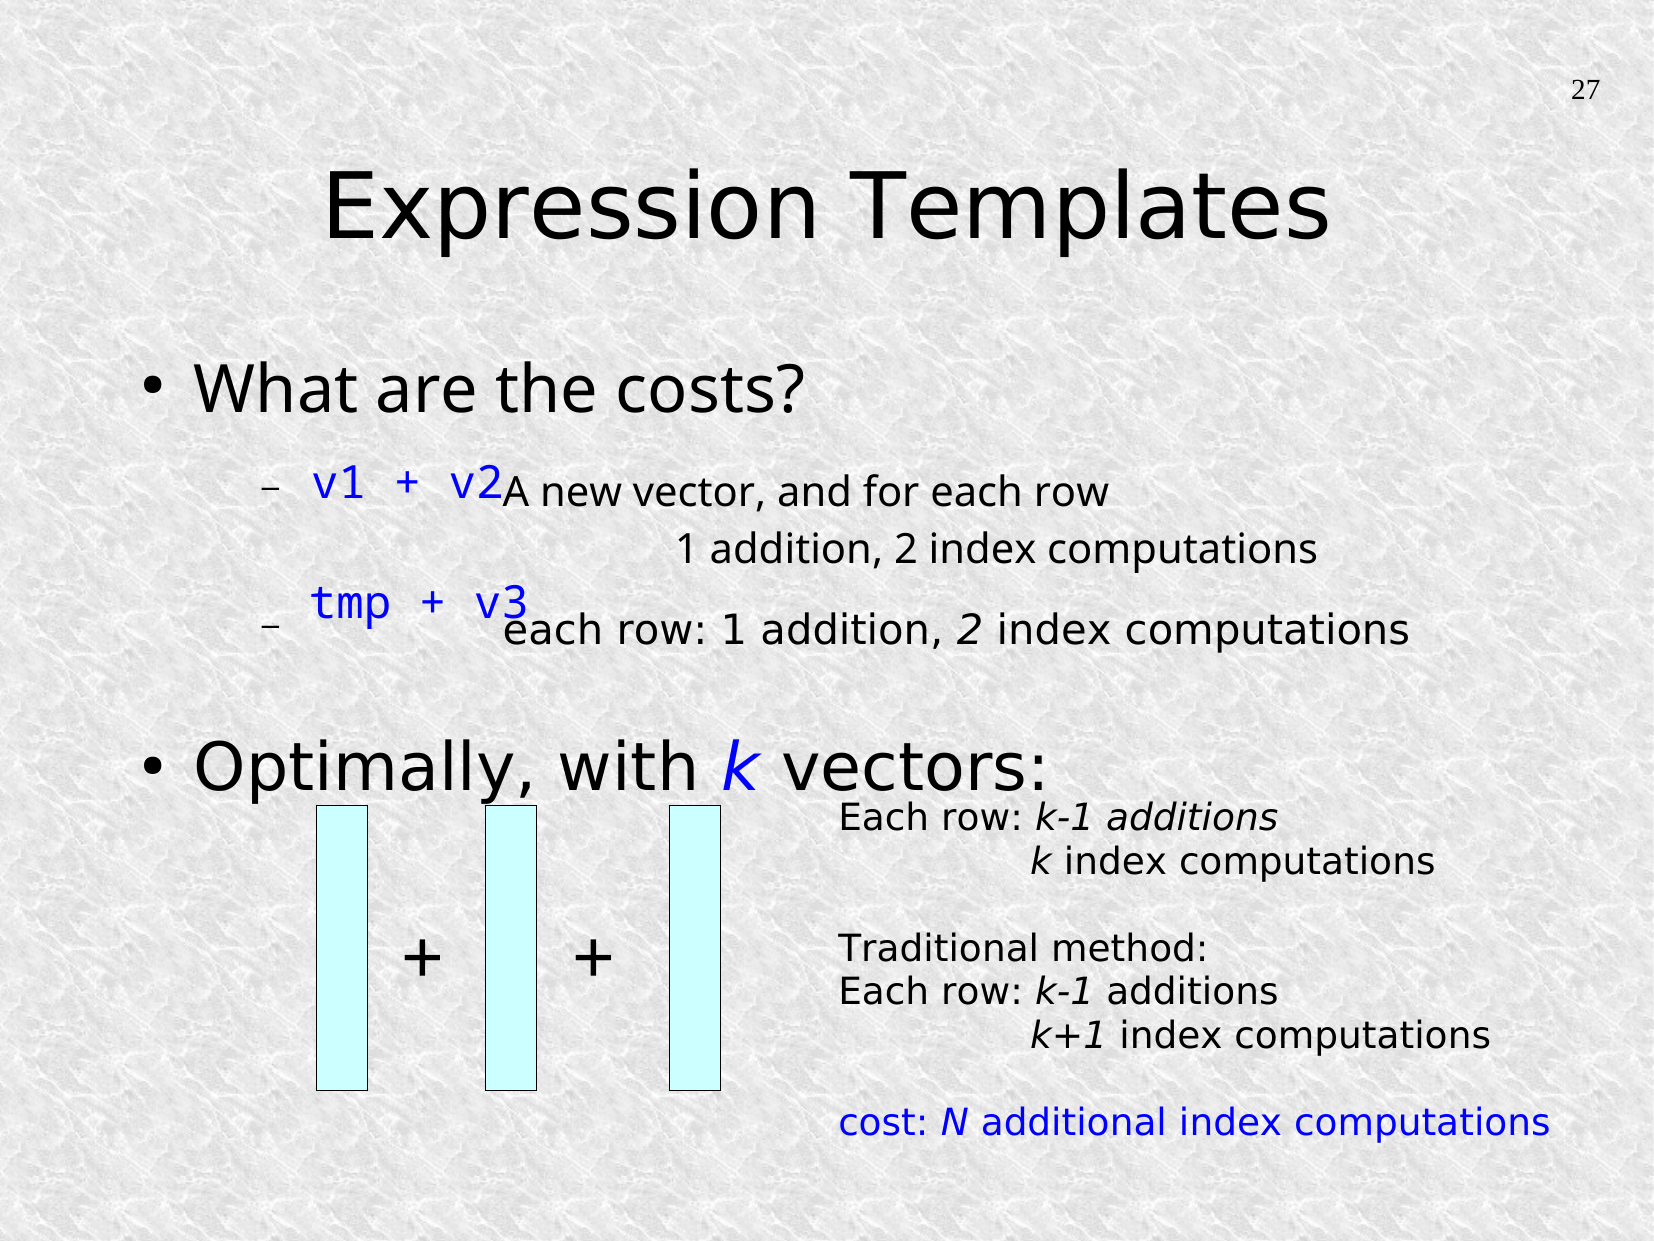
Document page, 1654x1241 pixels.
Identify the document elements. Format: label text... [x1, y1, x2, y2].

title Expression Templates [121, 102, 1534, 310]
text_box + [572, 904, 636, 995]
text_box v1 + v2 [311, 449, 504, 503]
text_box + [401, 904, 465, 995]
list What are the costs? A new vector, and for each row 1 addition, 2 index computations each row: 1 addition, 2 index computations Optimally, with k vectors: [123, 341, 1536, 1241]
picture [0, 0, 1654, 1241]
text_box tmp + v3 [308, 569, 530, 623]
text_box [485, 805, 537, 1091]
text_box [316, 805, 368, 1091]
text_box Each row: k-1 additions k index computations Traditional method: Each row: k-1 additions k+1 index computations cost: N additional index computations [838, 796, 1552, 1145]
text_box [669, 805, 721, 1091]
